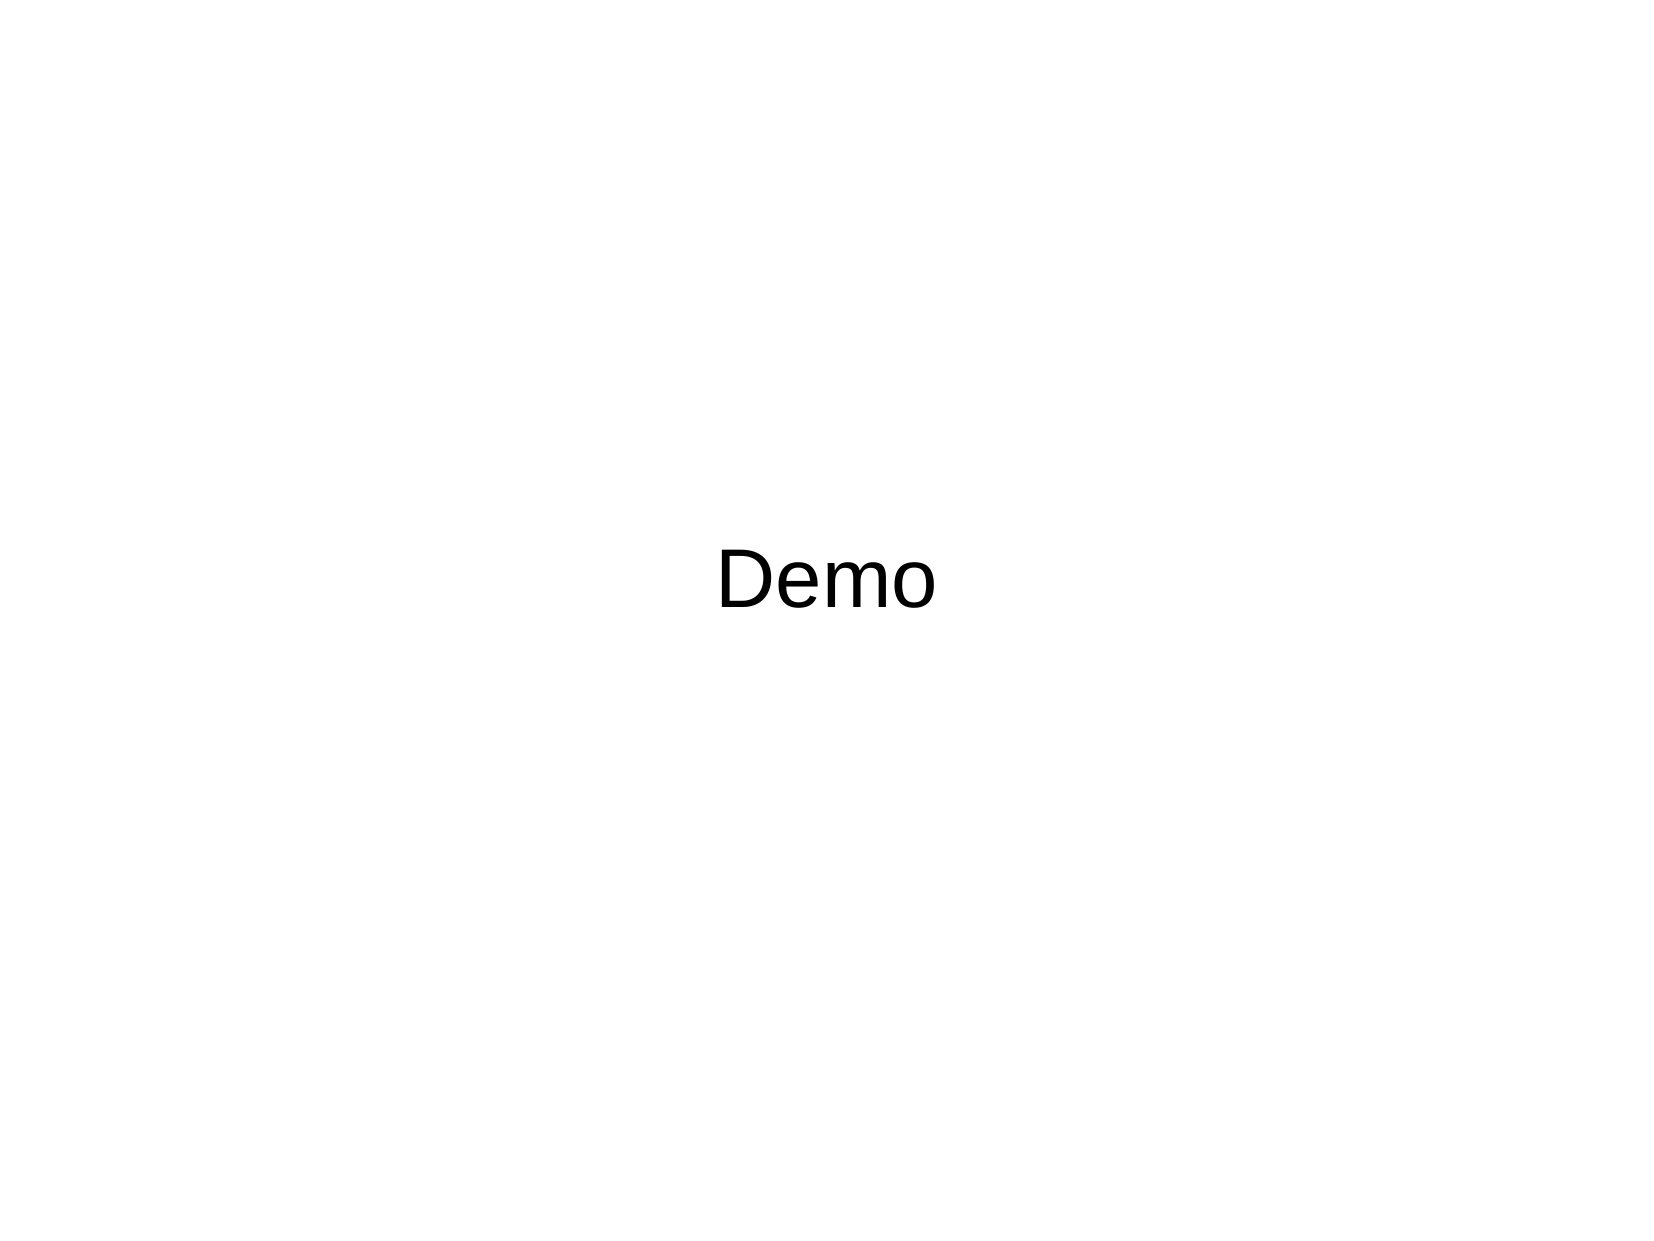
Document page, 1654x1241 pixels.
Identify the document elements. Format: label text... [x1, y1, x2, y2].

subtitle Demo [82, 56, 1571, 1102]
